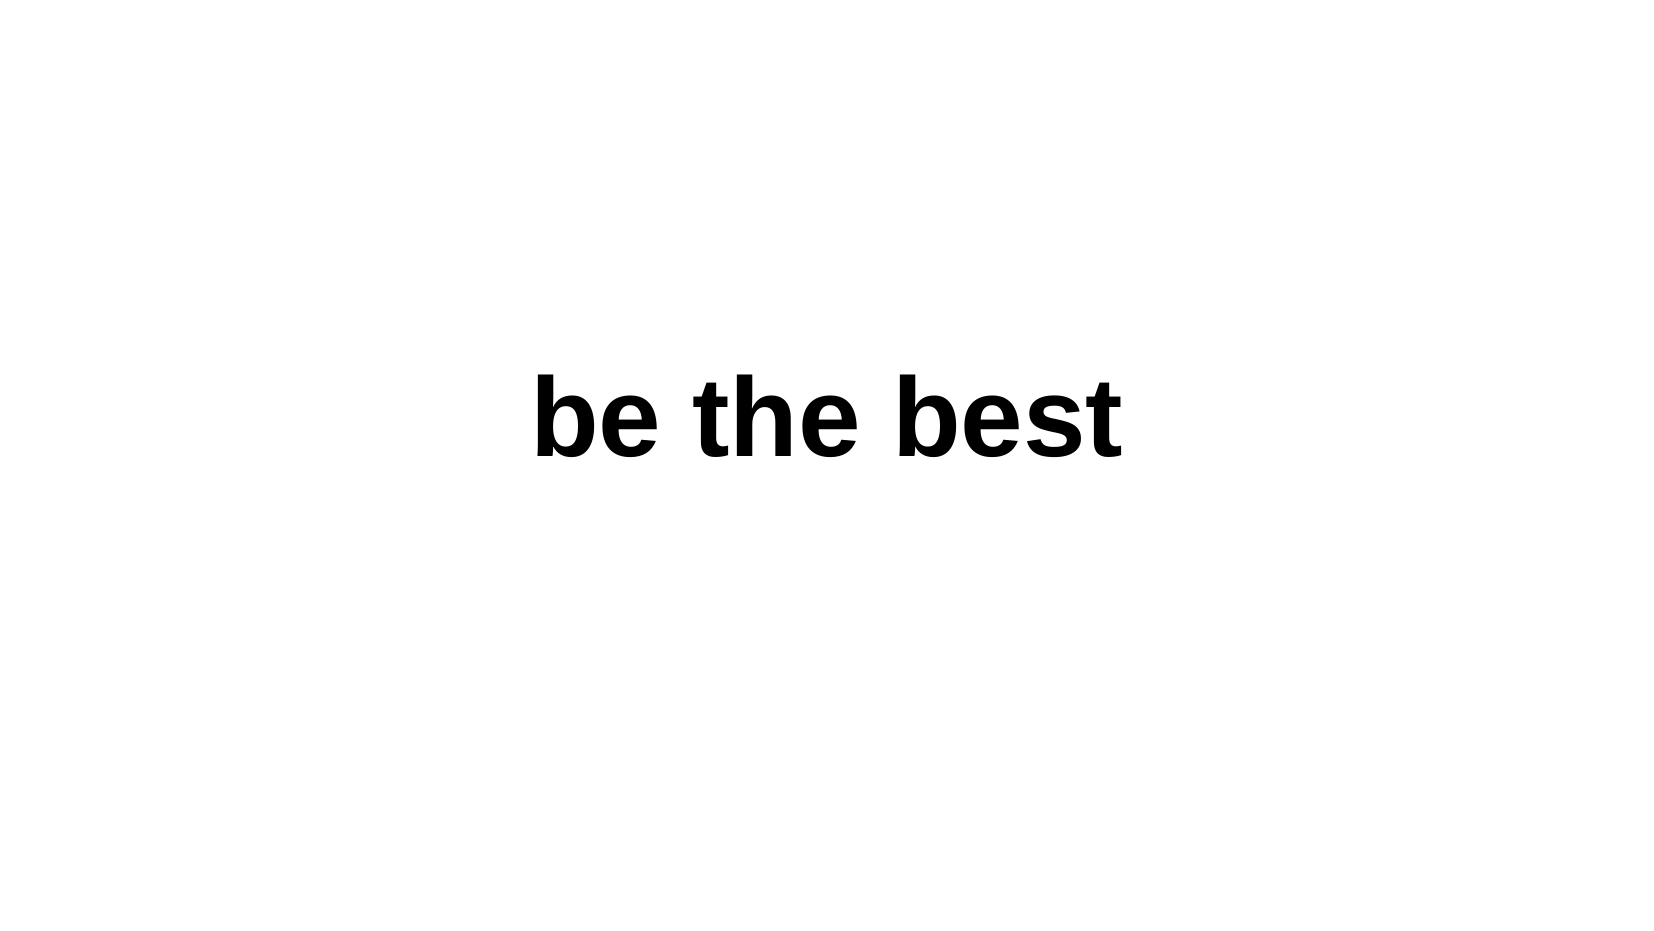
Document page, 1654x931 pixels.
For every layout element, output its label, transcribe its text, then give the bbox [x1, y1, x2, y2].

title be the best [82, 339, 1571, 495]
